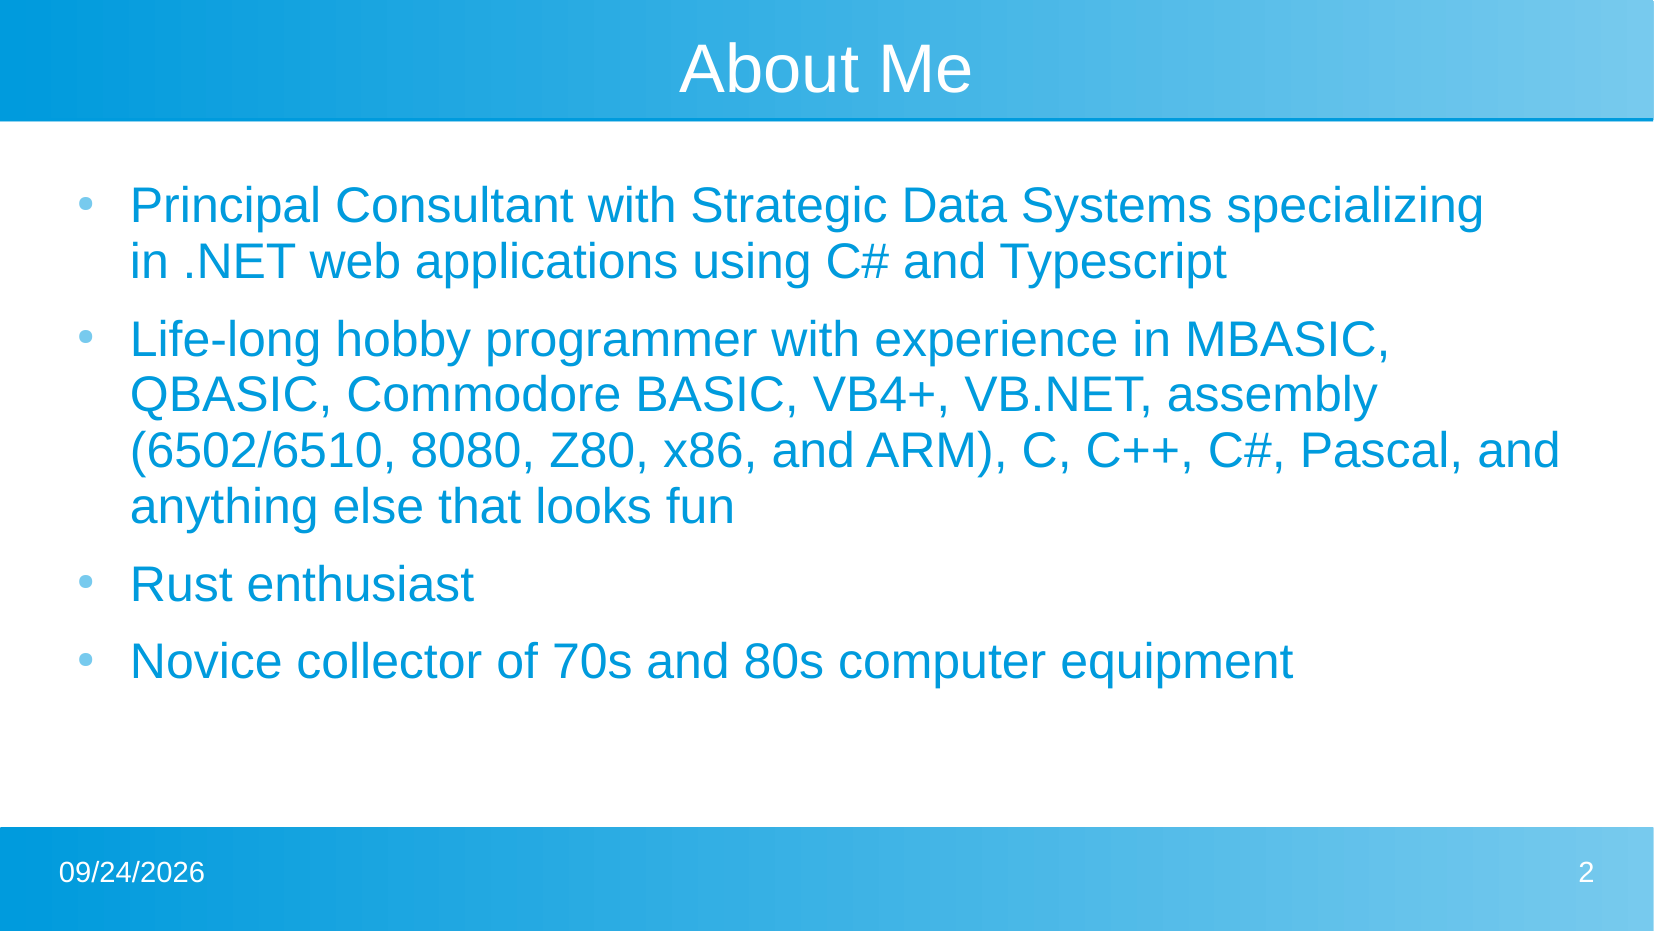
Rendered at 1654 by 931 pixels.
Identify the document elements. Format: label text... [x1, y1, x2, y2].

list Principal Consultant with Strategic Data Systems specializing in .NET web applications using C# and Typescript Life-long hobby programmer with experience in MBASIC, QBASIC, Commodore BASIC, VB4+, VB.NET, assembly (6502/6510, 8080, Z80, x86, and ARM), C, C++, C#, Pascal, and anything else that looks fun Rust enthusiast Novice collector of 70s and 80s computer equipment [59, 177, 1595, 768]
title About Me [59, 29, 1595, 108]
